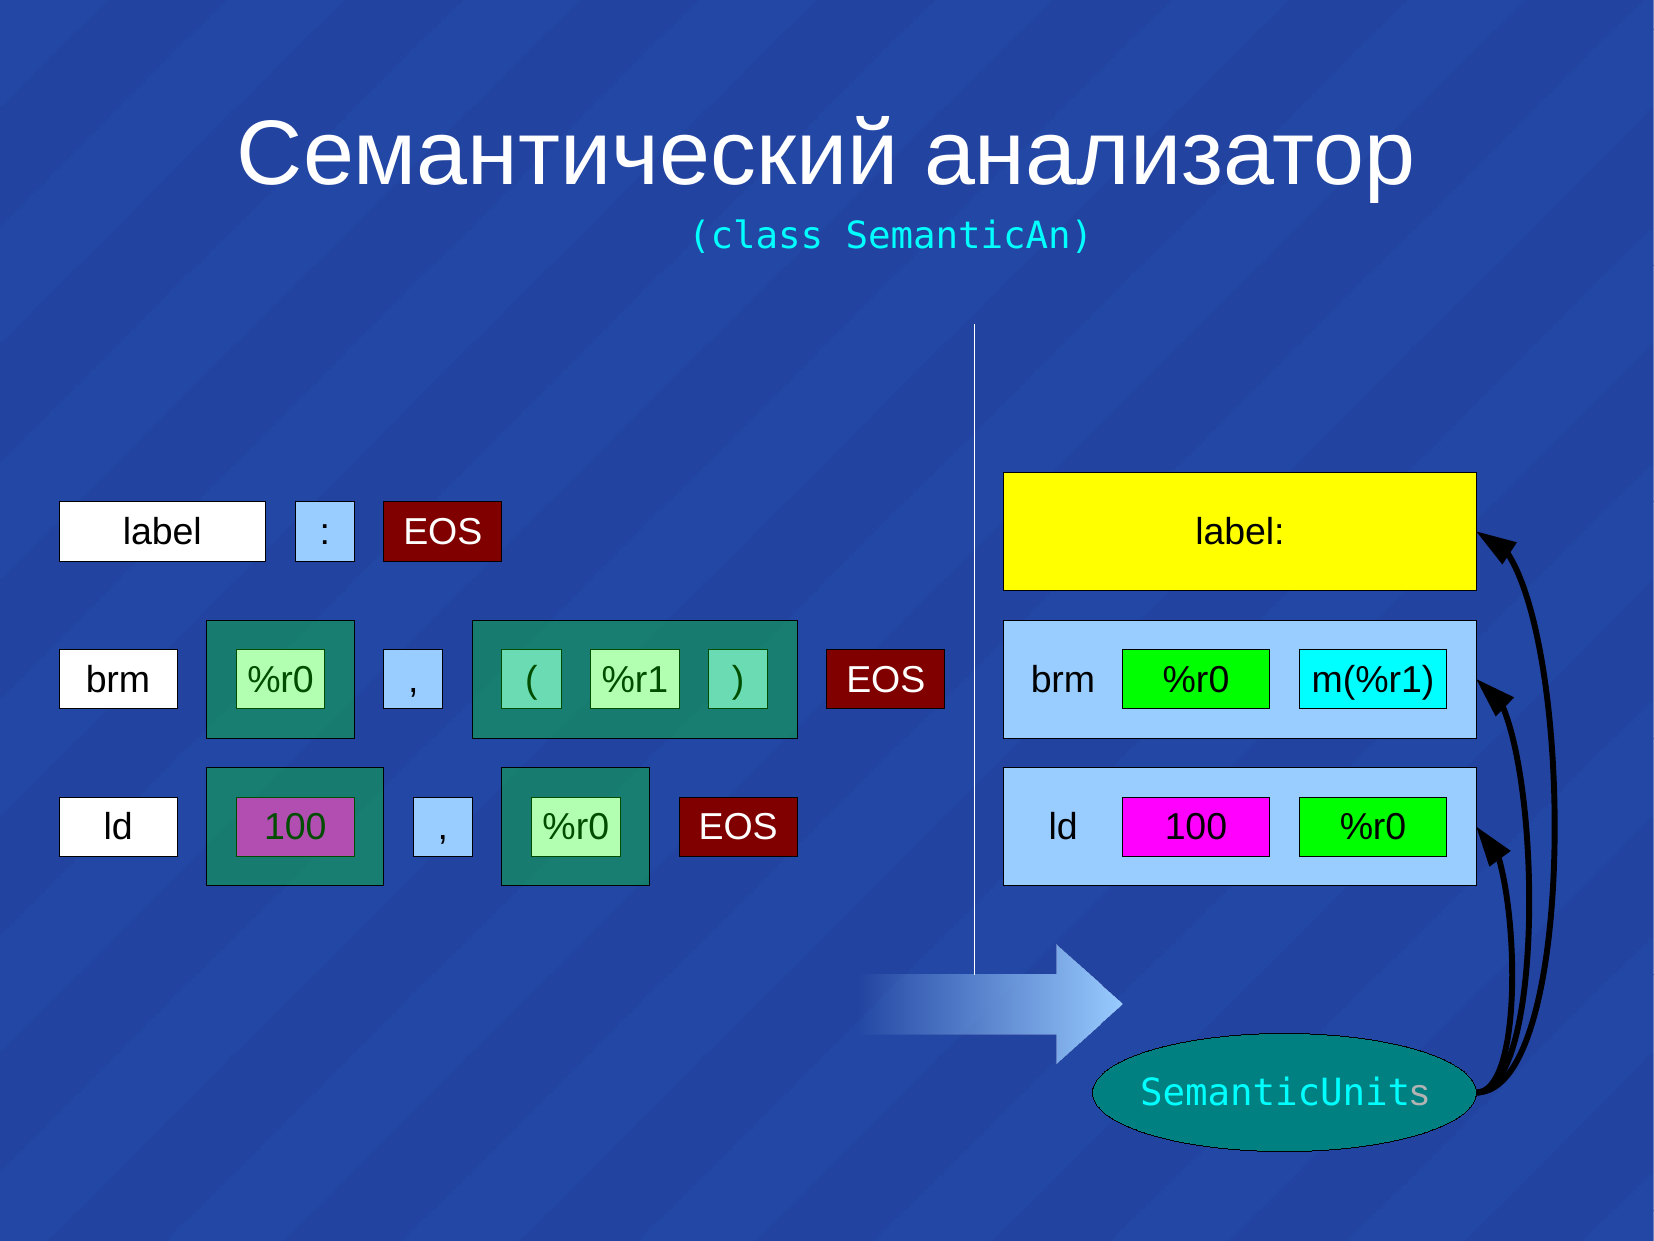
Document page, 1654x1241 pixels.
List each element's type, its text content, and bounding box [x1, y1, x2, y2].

picture [0, 0, 1654, 1241]
text_box EOS [383, 501, 502, 562]
text_box label [59, 501, 266, 562]
text_box [1003, 620, 1477, 739]
text_box [472, 620, 798, 739]
text_box (class SemanticAn) [673, 206, 1108, 266]
text_box [501, 767, 650, 886]
text_box EOS [679, 797, 798, 857]
text_box m(%r1) [1299, 649, 1447, 709]
text_box %r0 [1299, 797, 1447, 857]
text_box 100 [1123, 797, 1270, 857]
text_box SemanticUnits [1092, 1033, 1477, 1152]
text_box EOS [826, 649, 945, 709]
text_box , [413, 797, 473, 857]
text_box ld [59, 797, 178, 857]
title Семантический анализатор [82, 56, 1571, 250]
text_box , [383, 649, 443, 709]
text_box label: [1003, 472, 1477, 591]
text_box brm [1003, 649, 1123, 709]
text_box brm [59, 649, 178, 709]
text_box %r0 [1123, 649, 1270, 709]
text_box : [295, 501, 355, 562]
text_box [1003, 767, 1477, 886]
text_box [206, 767, 384, 886]
text_box ld [1003, 797, 1123, 857]
text_box [206, 620, 355, 739]
text_box [856, 944, 1123, 1064]
